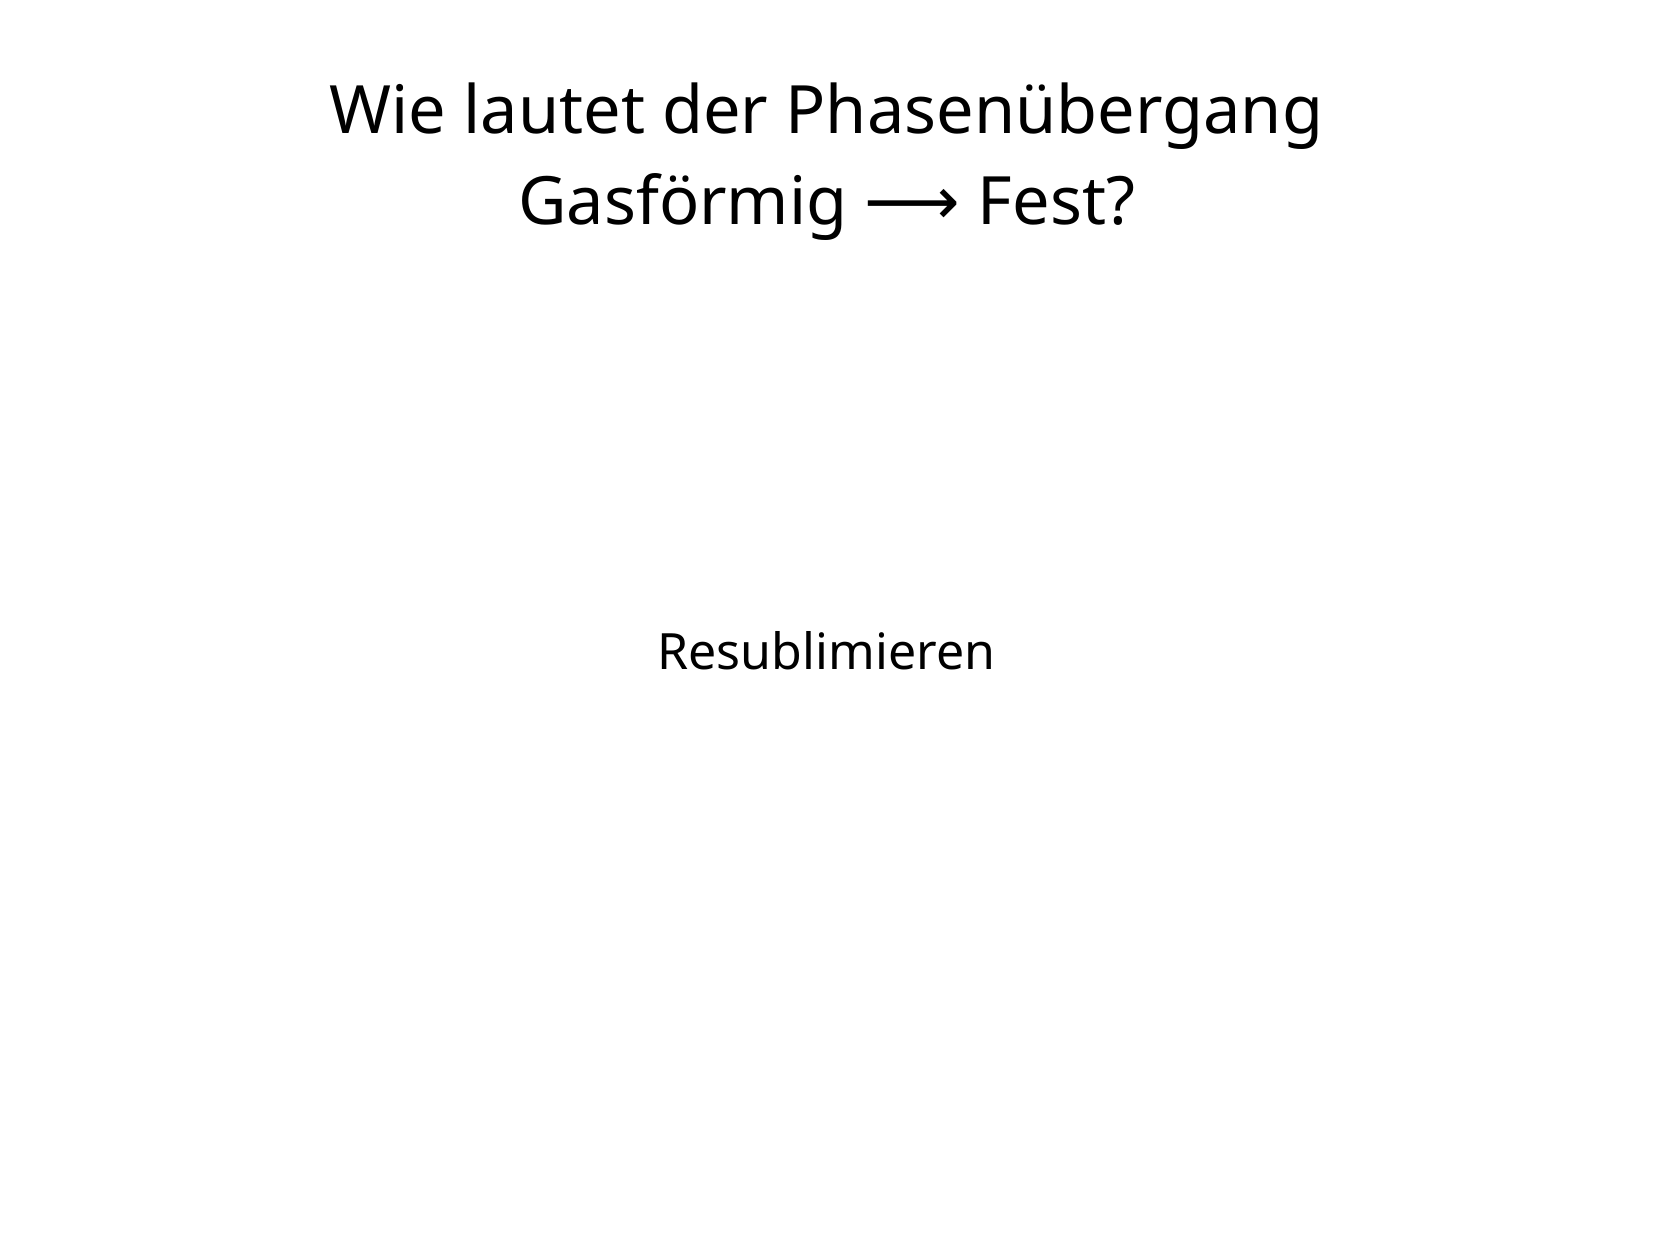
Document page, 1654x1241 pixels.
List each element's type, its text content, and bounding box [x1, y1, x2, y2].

subtitle Resublimieren [82, 290, 1571, 1010]
title Wie lautet der Phasenübergang Gasförmig ⟶ Fest? [82, 49, 1571, 257]
